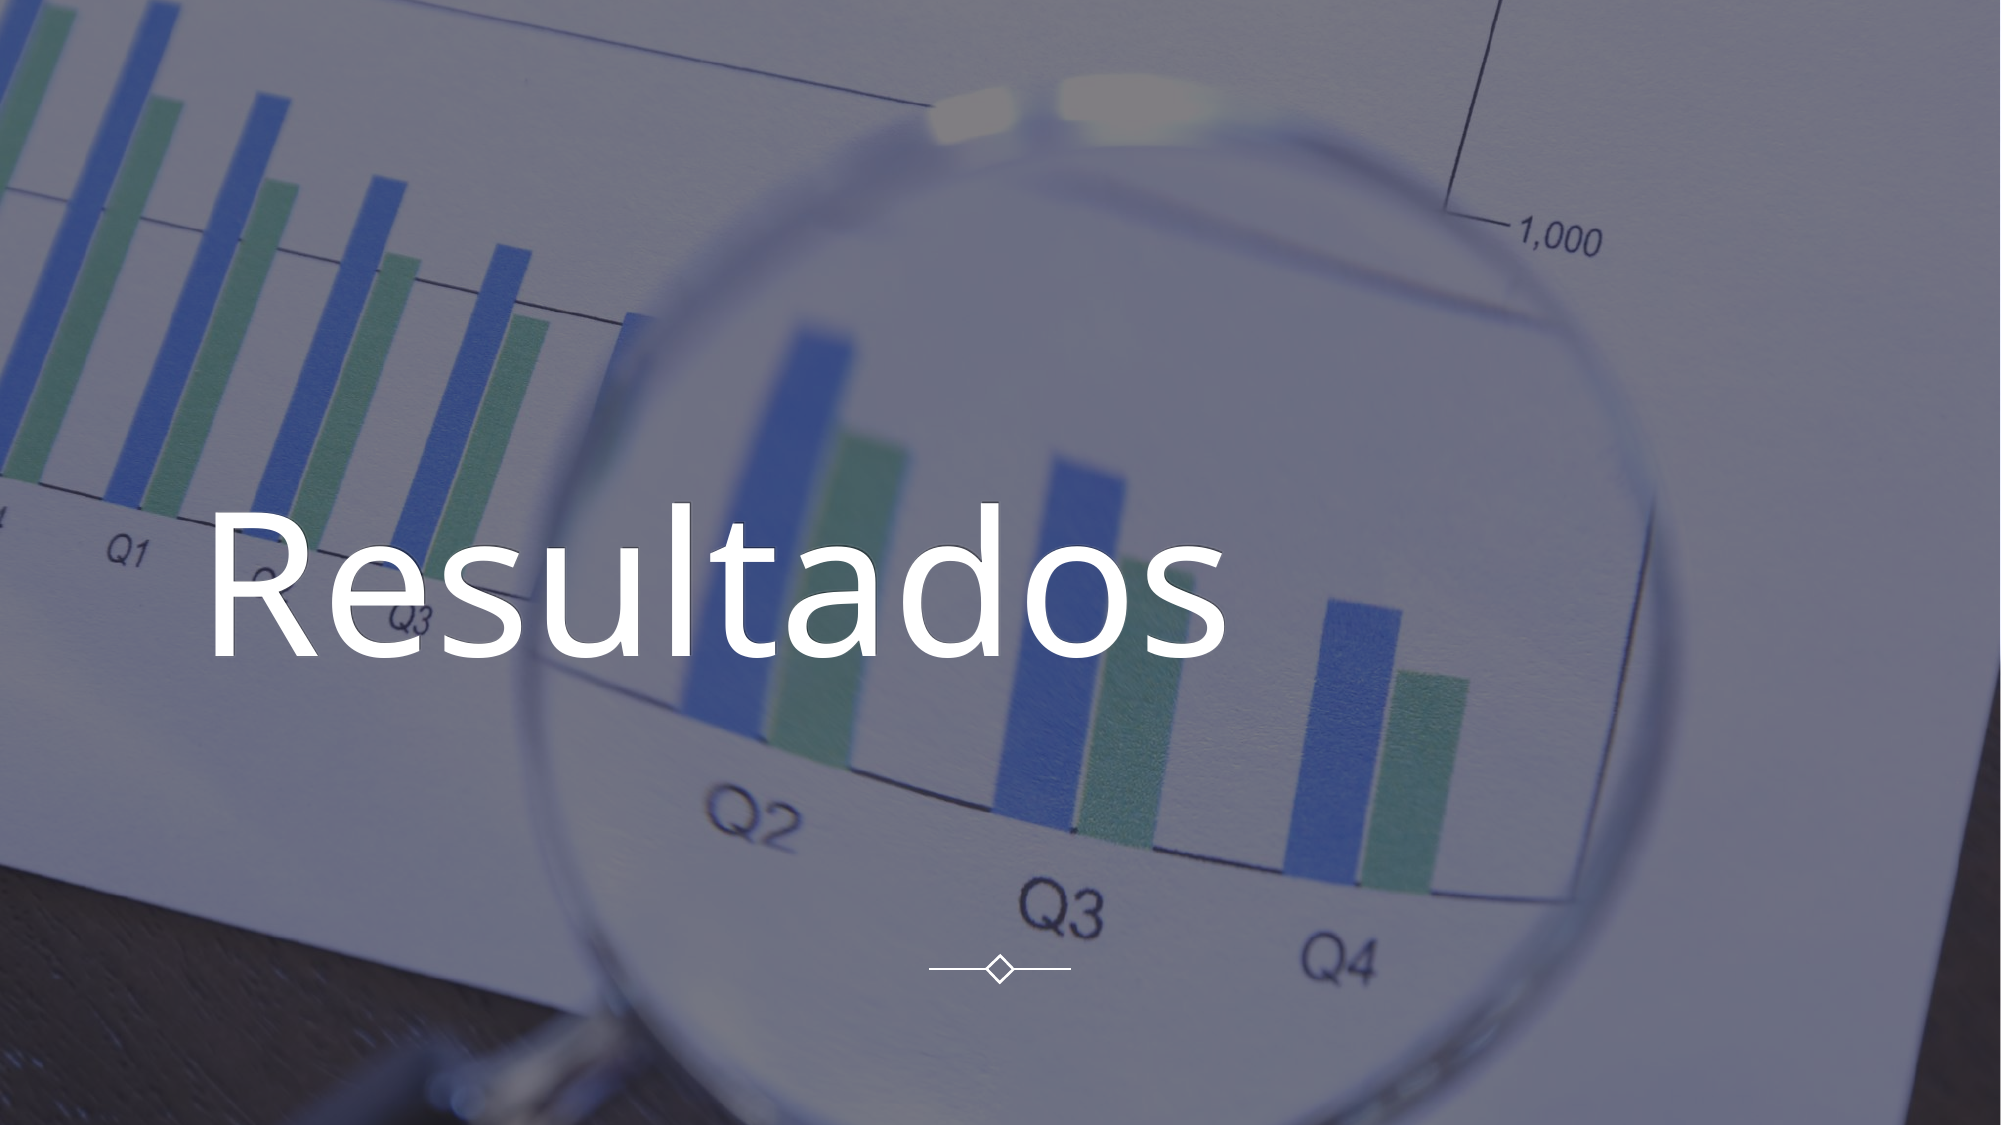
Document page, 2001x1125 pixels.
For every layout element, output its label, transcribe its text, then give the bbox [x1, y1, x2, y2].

title Resultados [0, 32, 1431, 708]
picture [0, 0, 2000, 1125]
